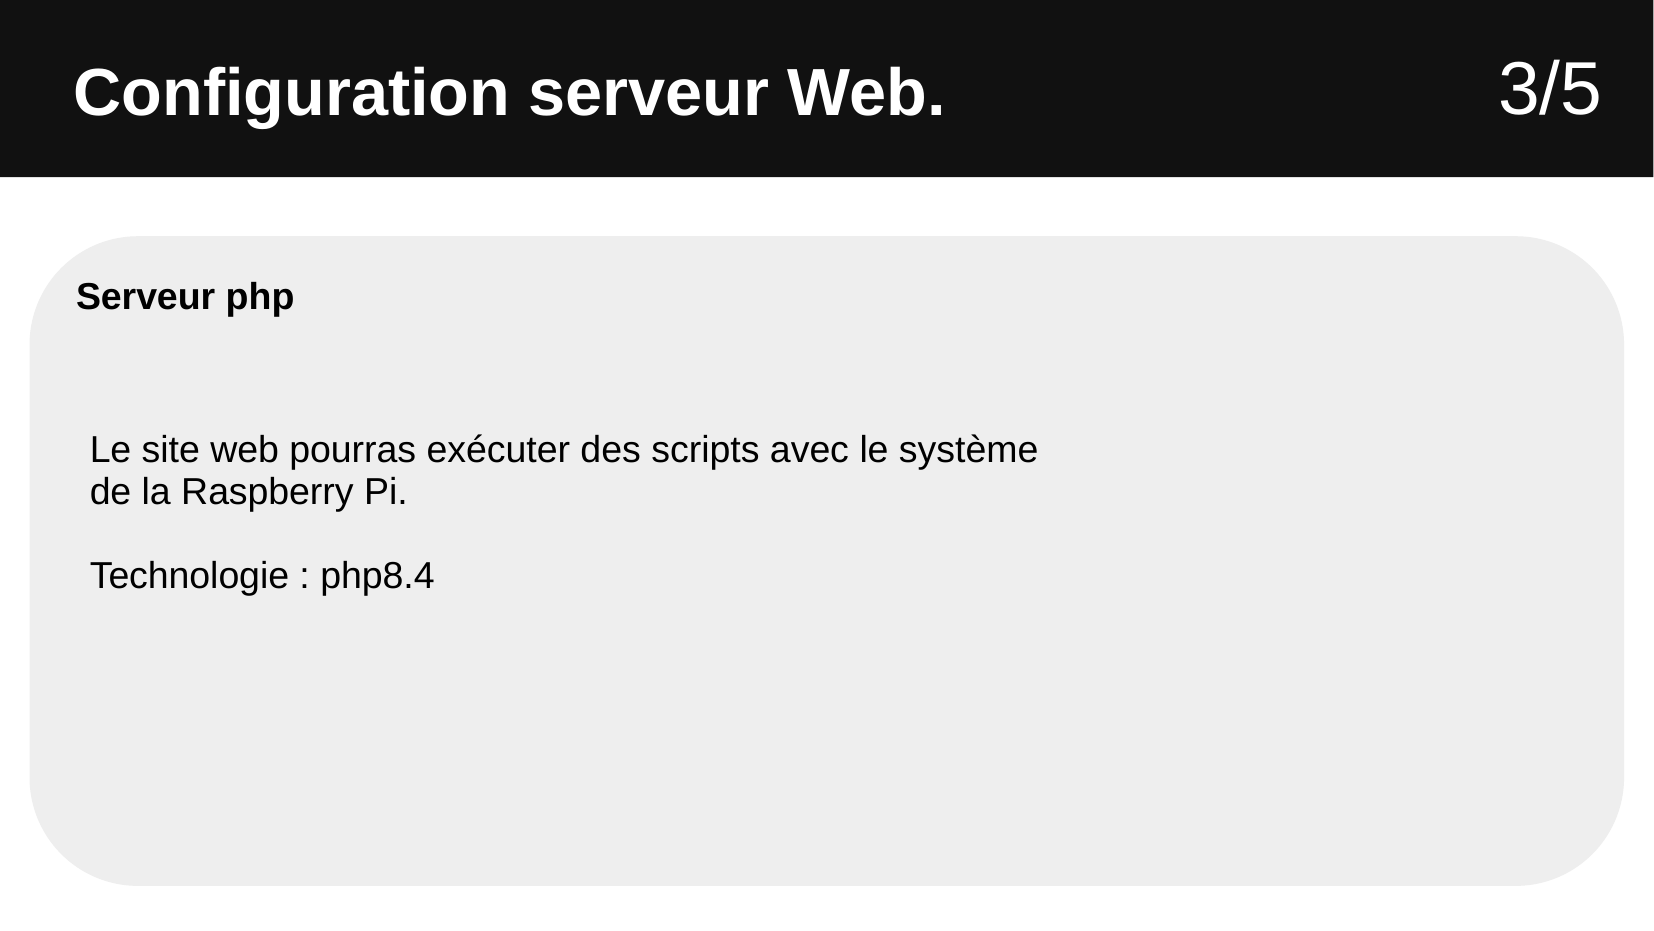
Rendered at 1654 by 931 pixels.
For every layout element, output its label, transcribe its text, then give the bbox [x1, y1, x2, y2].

text_box Configuration serveur Web. [59, 47, 1063, 138]
text_box 3/5 [1476, 0, 1625, 178]
text_box [1625, 0, 1654, 178]
text_box [0, 0, 1476, 178]
text_box Le site web pourras exécuter des scripts avec le système de la Raspberry Pi. Technologie : php8.4 [75, 420, 1063, 604]
text_box Serveur php [29, 236, 1625, 886]
